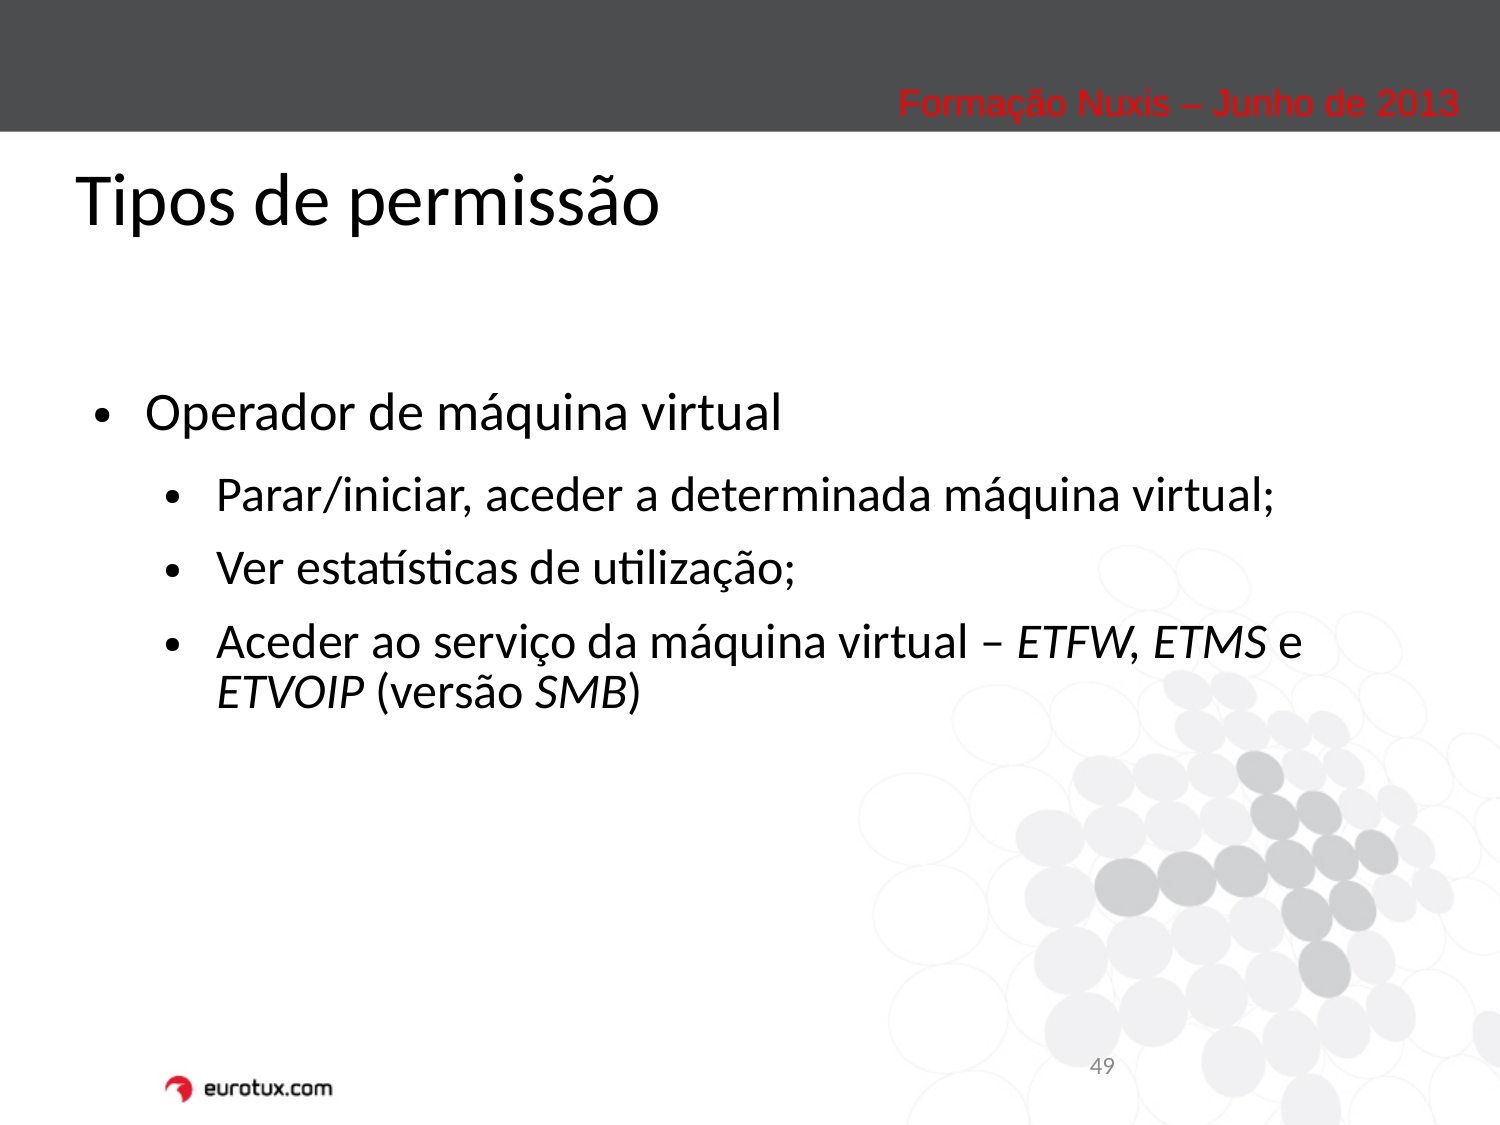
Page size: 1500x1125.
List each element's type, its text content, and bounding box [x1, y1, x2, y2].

title Tipos de permissão [75, 112, 1425, 301]
picture [0, 0, 1500, 1125]
list Operador de máquina virtual Parar/iniciar, aceder a determinada máquina virtual; Ver estatísticas de utilização; Aceder ao serviço da máquina virtual – ETFW, ETMS e ETVOIP (versão SMB) [75, 305, 1425, 1051]
